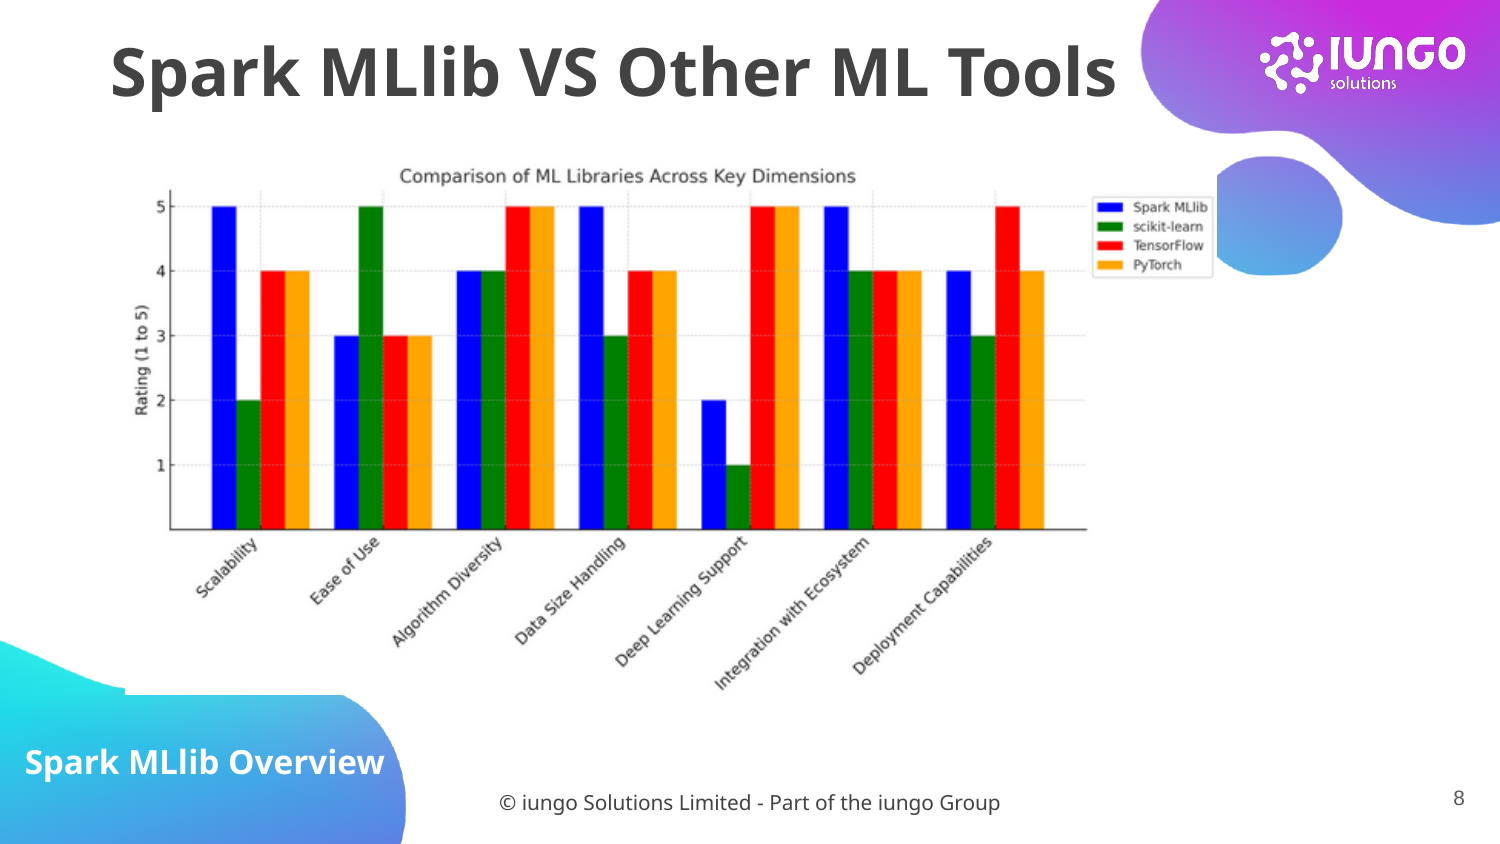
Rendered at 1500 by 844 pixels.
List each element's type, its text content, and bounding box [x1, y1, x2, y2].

subtitle Spark MLlib Overview [9, 719, 411, 844]
picture [0, 0, 1500, 844]
title Spark MLlib VS Other ML Tools [95, 30, 1204, 125]
slide_number <number> [1389, 764, 1480, 830]
